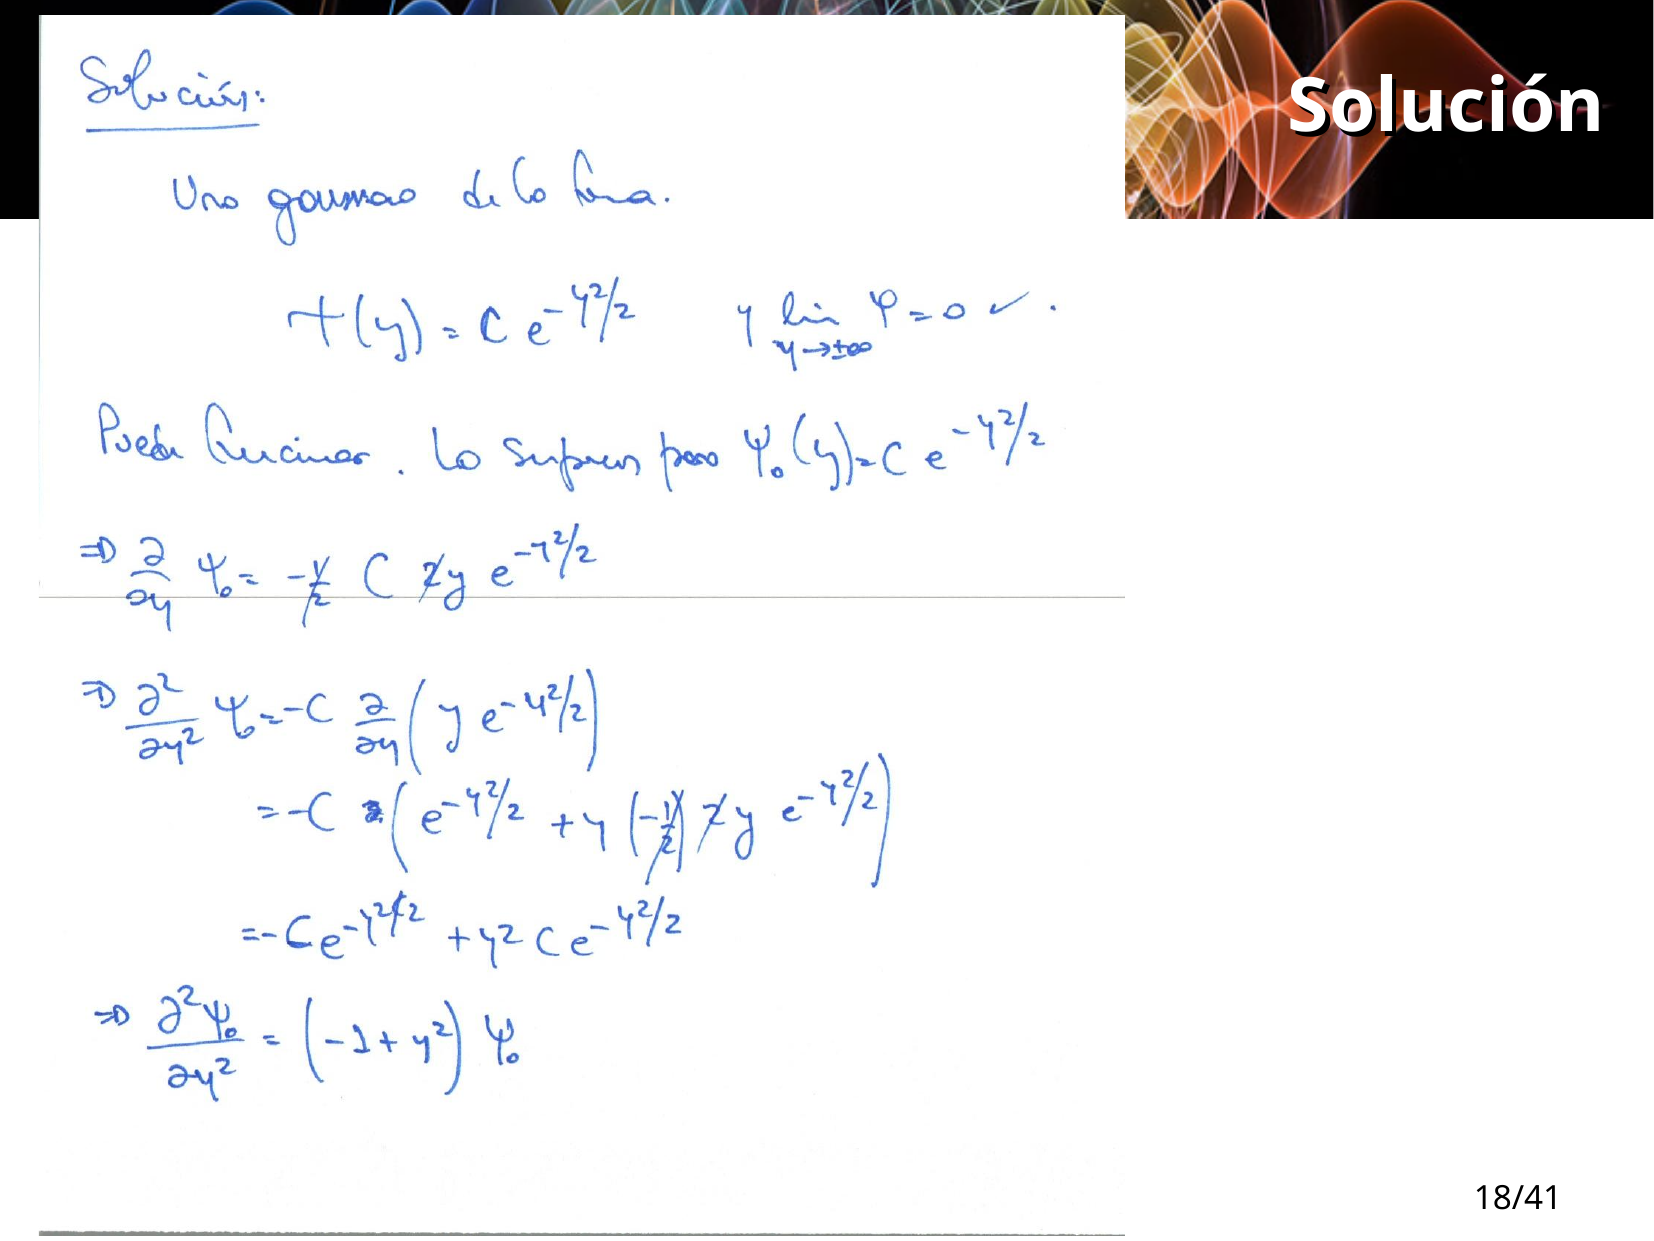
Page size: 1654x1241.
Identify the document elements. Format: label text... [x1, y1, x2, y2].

picture [0, 0, 1654, 1236]
title Solución [45, 15, 1606, 191]
